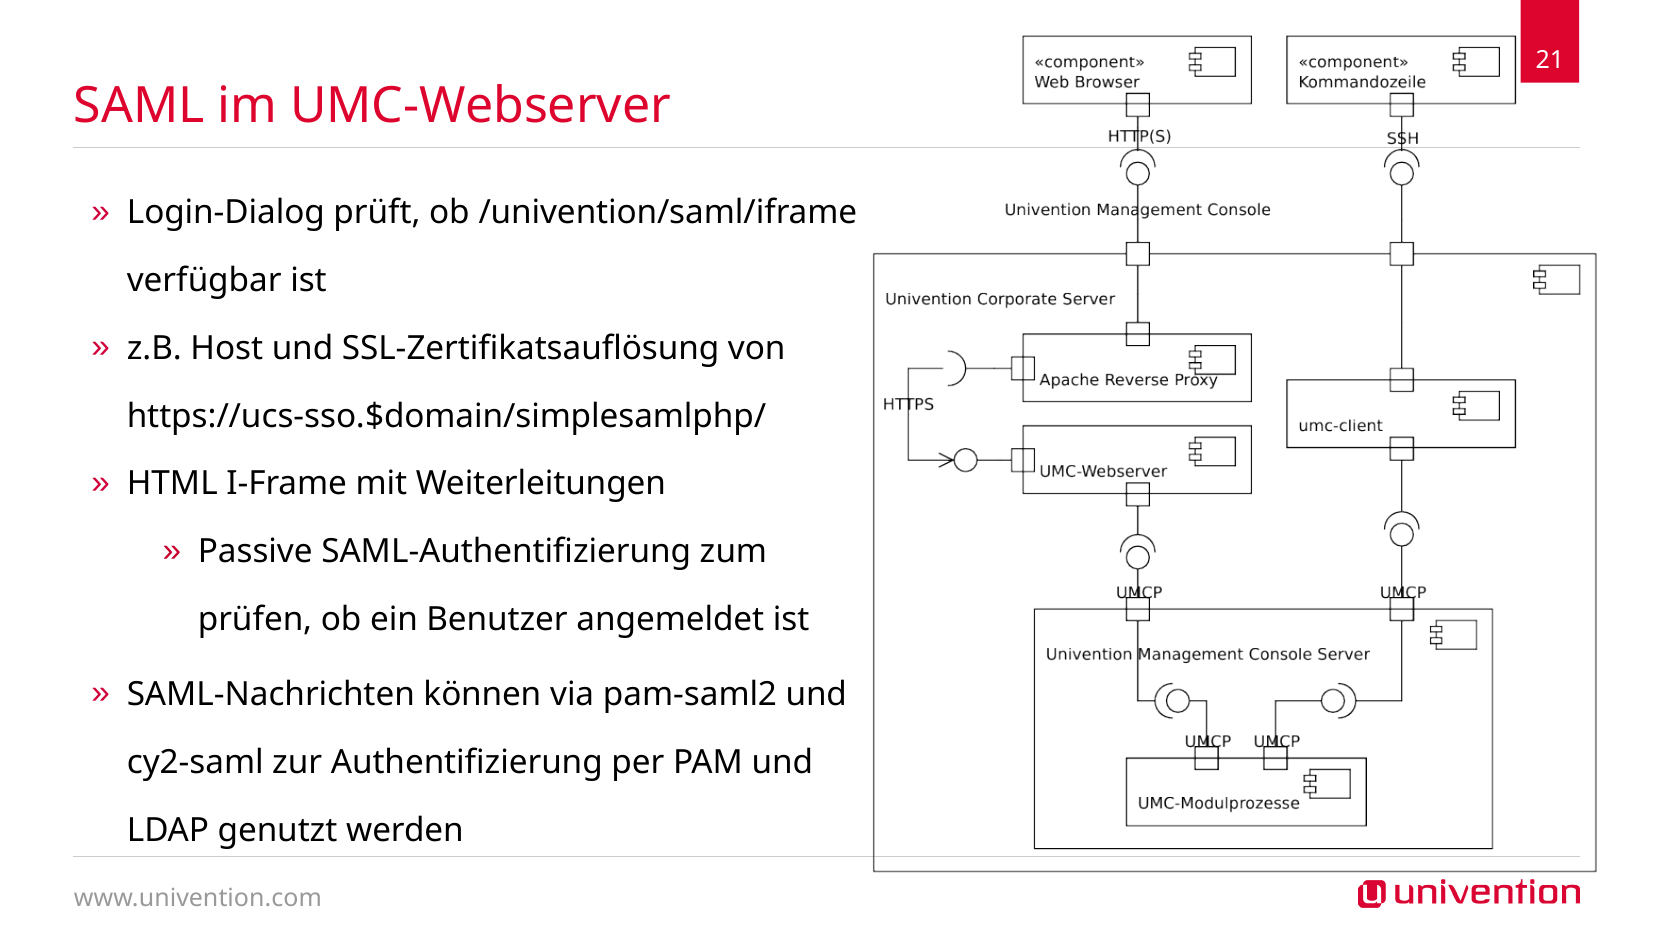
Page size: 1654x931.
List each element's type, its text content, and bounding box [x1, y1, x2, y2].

title SAML im UMC-Webserver [73, 59, 832, 148]
picture [832, 11, 1633, 908]
list Login-Dialog prüft, ob /univention/saml/iframe verfügbar ist z.B. Host und SSL-Zertifikatsauflösung von https://ucs-sso.$domain/simplesamlphp/ HTML I-Frame mit Weiterleitungen Passive SAML-Authentifizierung zum prüfen, ob ein Benutzer angemeldet ist SAML-Nachrichten können via pam-saml2 und cy2-saml zur Authentifizierung per PAM und LDAP genutzt werden [73, 165, 832, 845]
